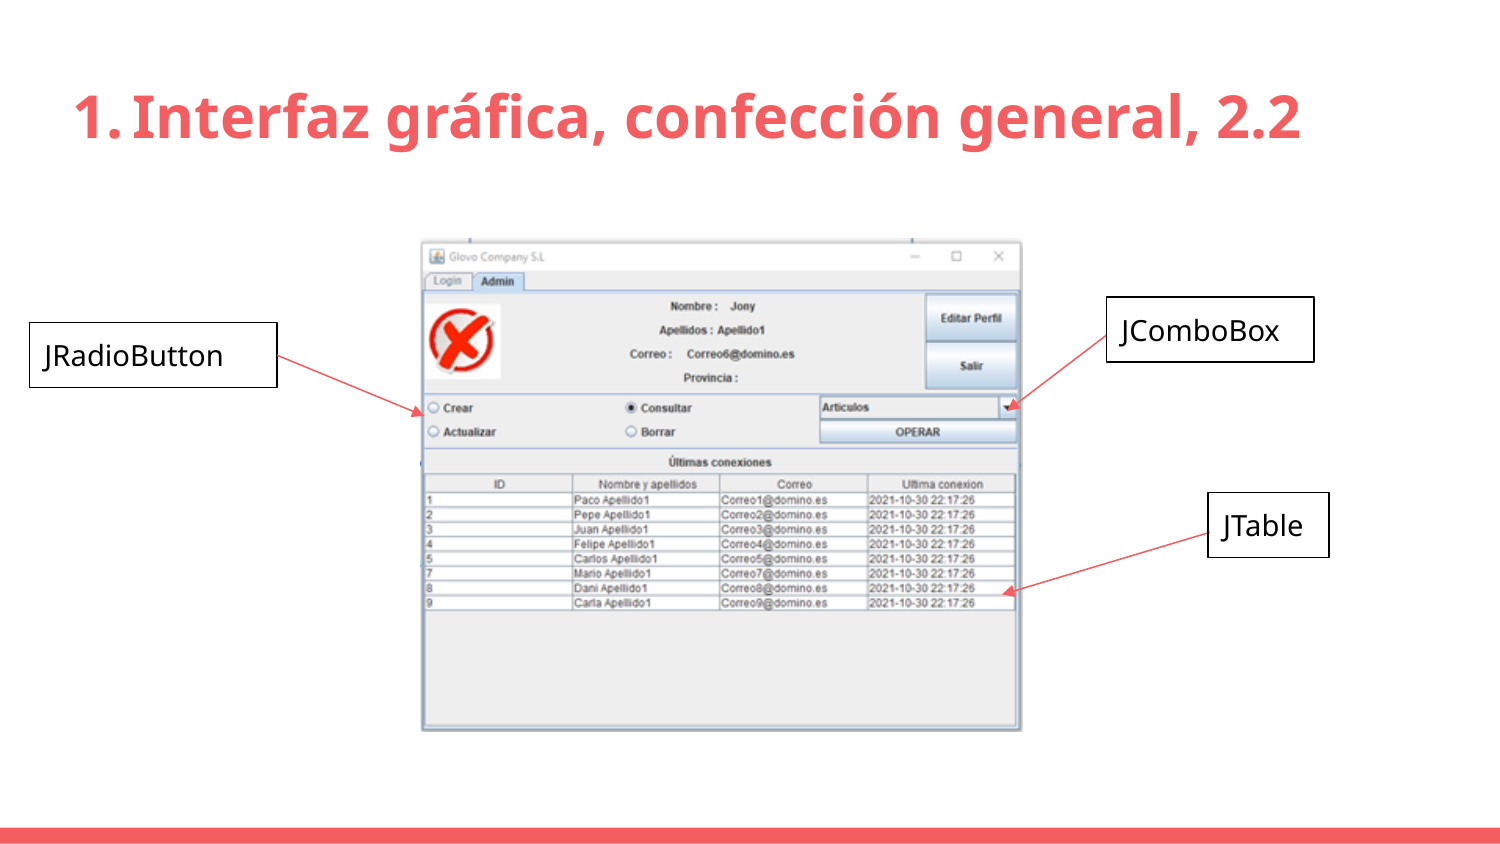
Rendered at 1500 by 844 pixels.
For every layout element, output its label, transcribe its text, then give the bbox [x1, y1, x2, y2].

title Interfaz gráfica, confección general, 2.2 [51, 64, 1449, 167]
text_box JTable [1208, 492, 1329, 558]
text_box JRadioButton [29, 322, 277, 388]
picture [420, 238, 1023, 732]
text_box JComboBox [1106, 296, 1315, 362]
